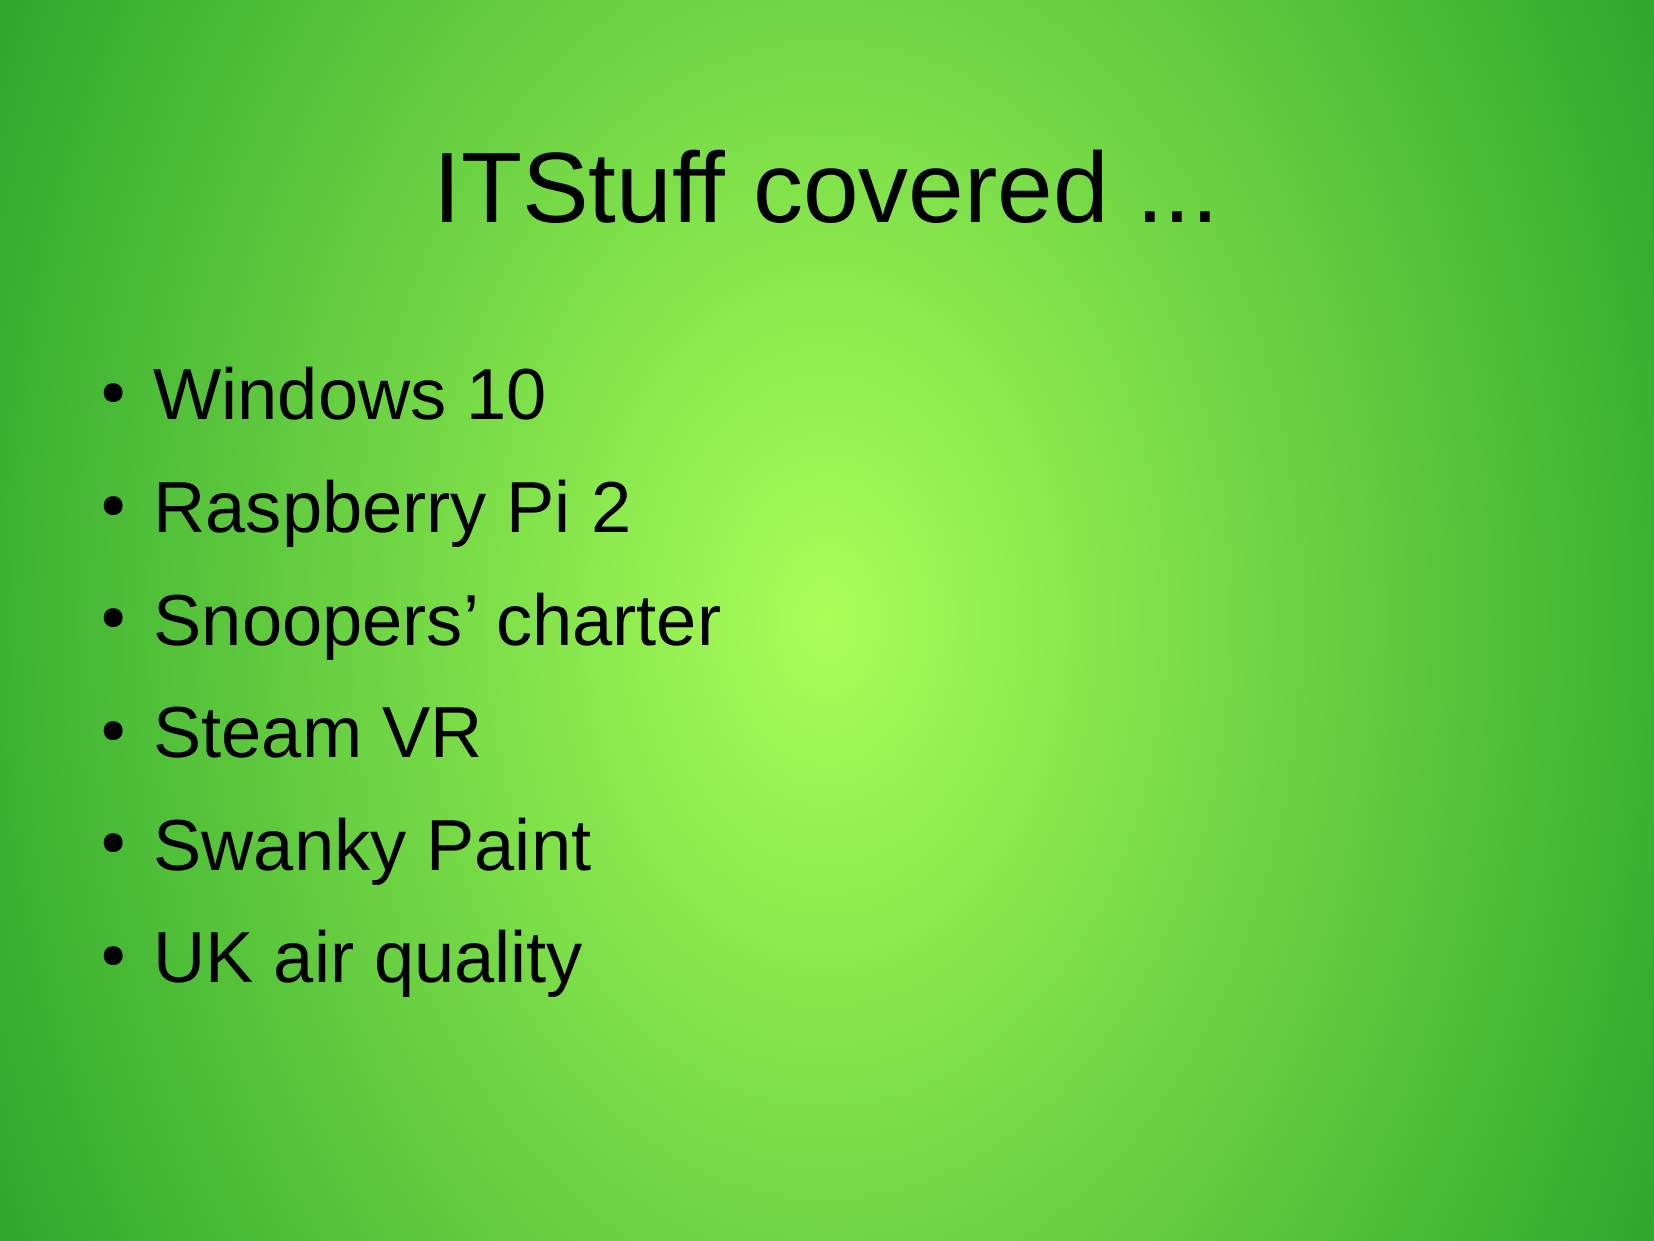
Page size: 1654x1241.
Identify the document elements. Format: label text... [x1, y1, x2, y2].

title ITStuff covered ... [82, 84, 1571, 292]
list Windows 10 Raspberry Pi 2 Snoopers’ charter Steam VR Swanky Paint UK air quality [82, 354, 1571, 1105]
